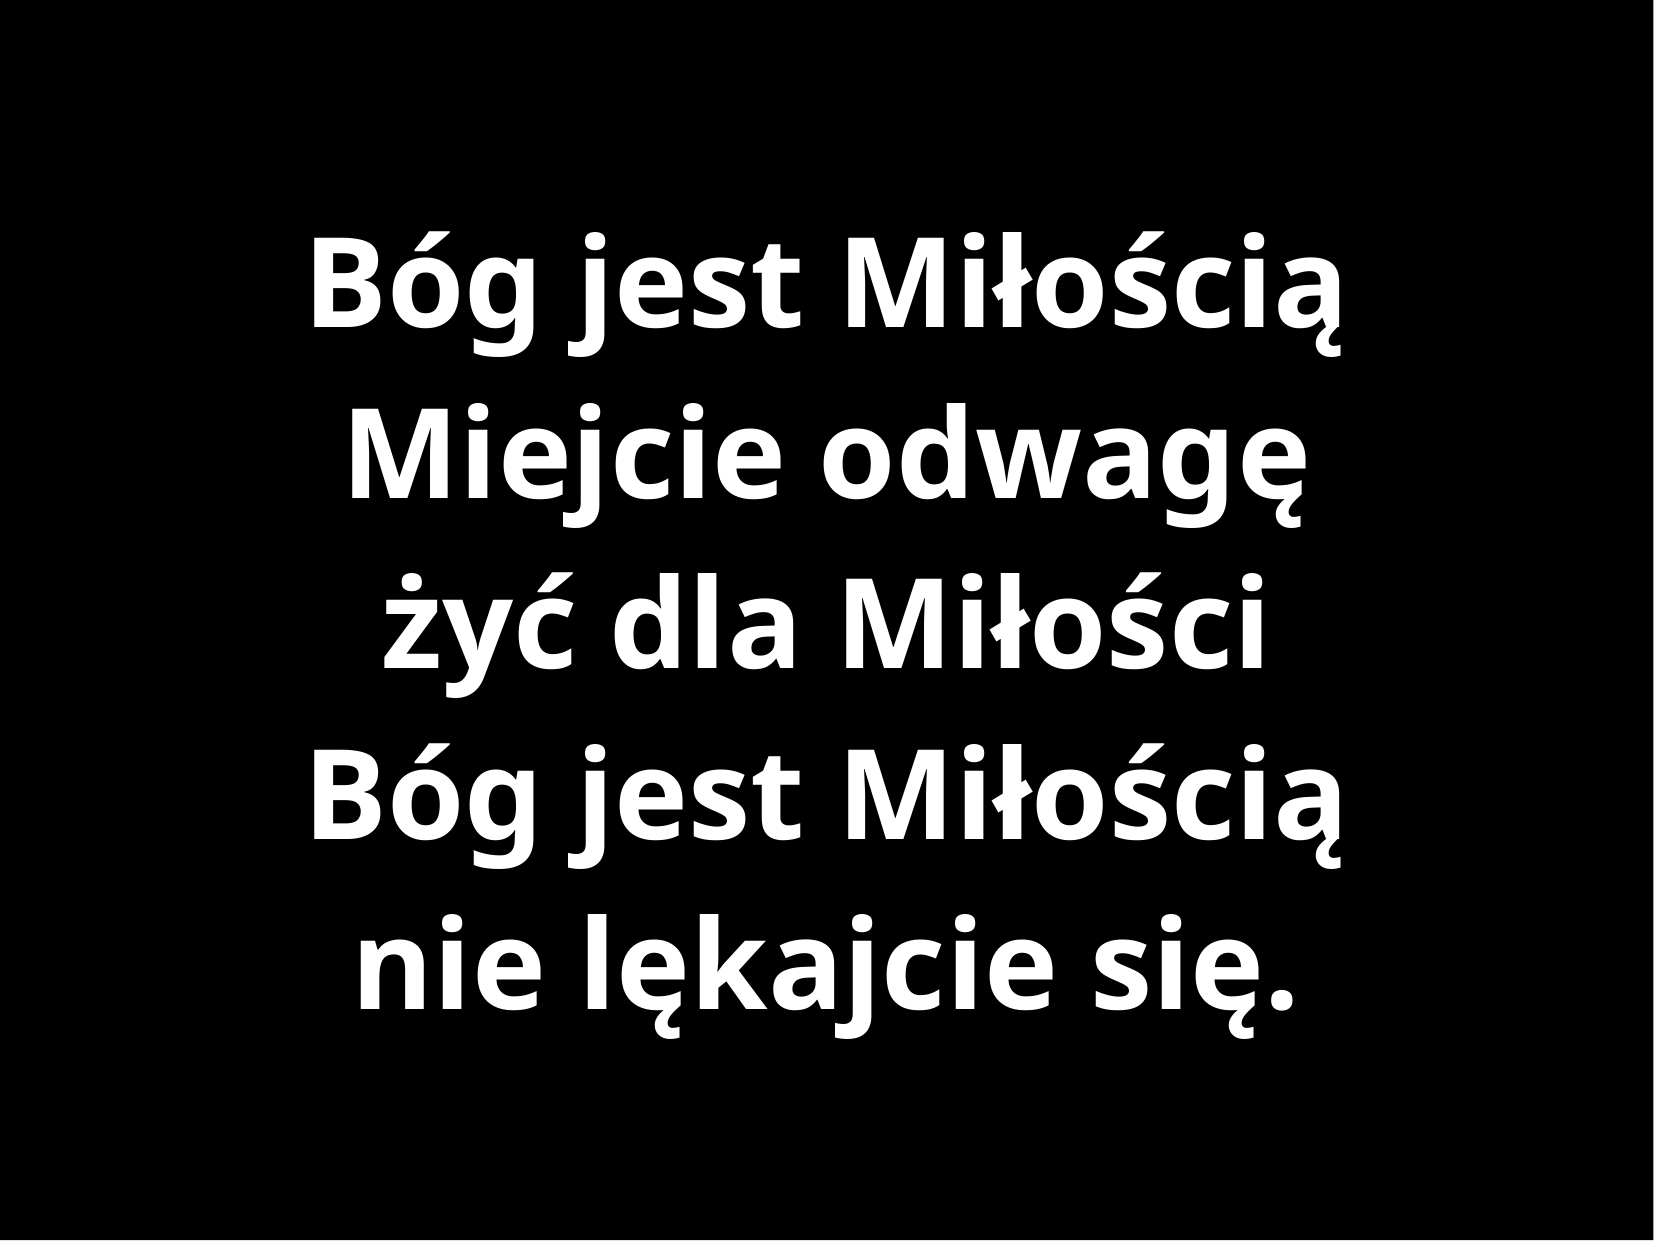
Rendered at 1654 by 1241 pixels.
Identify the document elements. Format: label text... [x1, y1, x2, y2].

title Bóg jest Miłością Miejcie odwagę żyć dla Miłości Bóg jest Miłością nie lękajcie się. [0, 0, 1654, 1241]
